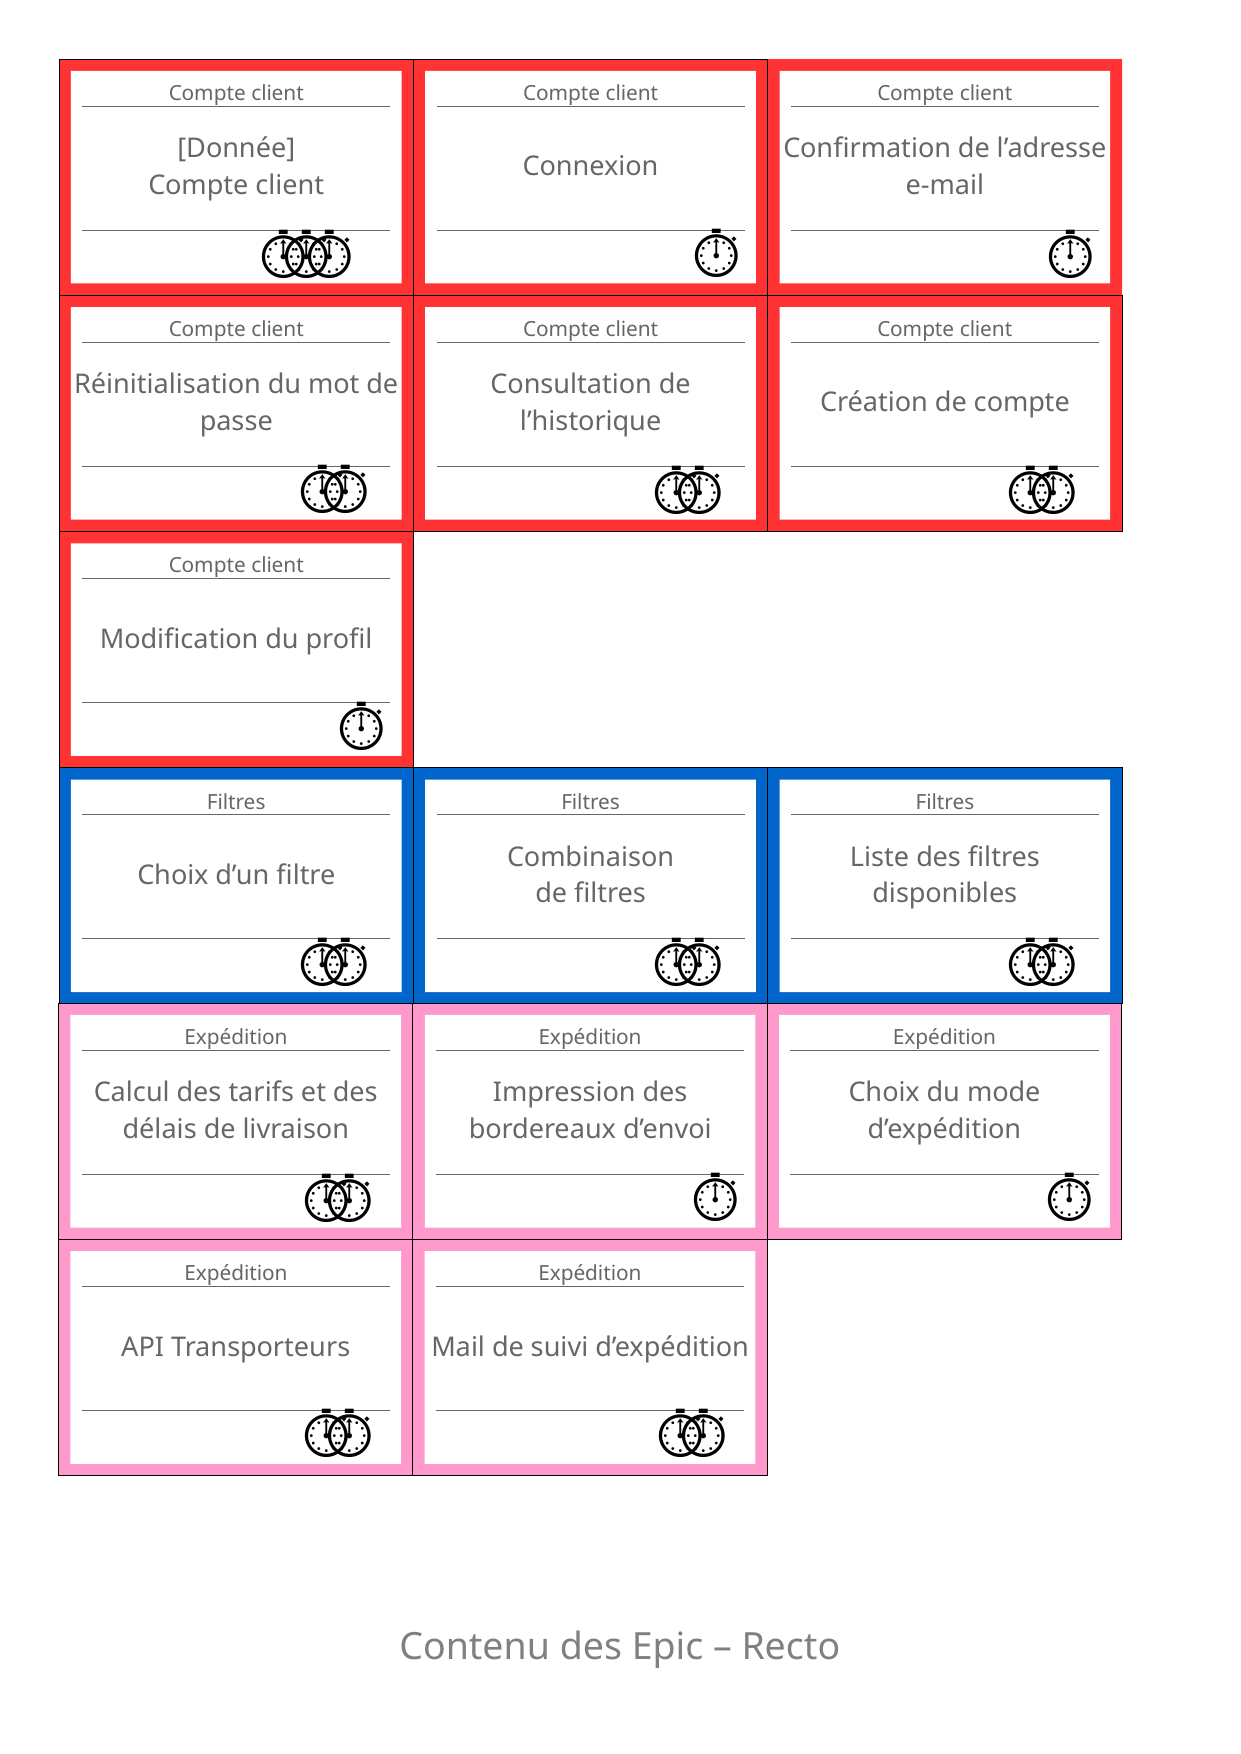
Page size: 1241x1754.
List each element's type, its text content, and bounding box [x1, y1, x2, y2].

text_box [Donnée] Compte client [59, 106, 413, 225]
text_box Compte client [59, 543, 414, 578]
text_box Expédition [58, 1251, 413, 1286]
text_box Contenu des Epic – Recto [59, 1594, 1182, 1695]
text_box Réinitialisation du mot de passe [59, 342, 414, 461]
text_box Modification du profil [59, 578, 414, 697]
text_box Consultation de l’historique [414, 342, 767, 461]
text_box ⏱️ [1031, 1167, 1128, 1246]
text_box Filtres [767, 779, 1123, 814]
text_box Choix du mode d’expédition [767, 1050, 1122, 1169]
text_box Expédition [767, 1014, 1122, 1050]
text_box ⏱️ [679, 223, 775, 302]
text_box [59, 59, 1123, 70]
text_box ⏱️ [1032, 224, 1128, 303]
text_box [774, 1169, 1031, 1240]
text_box Expédition [58, 1014, 412, 1050]
text_box Choix d’un filtre [59, 814, 413, 934]
text_box [58, 1169, 768, 1251]
text_box Compte client [413, 70, 768, 106]
text_box ⏱️⏱️⏱️ [245, 224, 420, 303]
text_box API Transporteurs [58, 1286, 413, 1405]
text_box Création de compte [767, 342, 1123, 461]
text_box ⏱️⏱️ [993, 460, 1128, 539]
text_box [424, 1405, 643, 1476]
text_box ⏱️⏱️ [288, 1168, 424, 1247]
text_box Combinaison de filtres [413, 814, 767, 934]
text_box Compte client [414, 307, 767, 342]
text_box Mail de suivi d’expédition [413, 1286, 768, 1405]
text_box [58, 1405, 288, 1476]
text_box Confirmation de l’adresse e-mail [768, 106, 1123, 225]
text_box ⏱️ [323, 696, 420, 775]
text_box [58, 934, 1122, 1014]
text_box Expédition [412, 1014, 767, 1050]
text_box Compte client [59, 70, 413, 106]
text_box ⏱️⏱️ [638, 460, 774, 539]
text_box ⏱️⏱️ [284, 933, 420, 1003]
text_box ⏱️⏱️ [284, 459, 420, 538]
text_box Expédition [413, 1251, 768, 1286]
text_box [59, 697, 1123, 779]
text_box Impression des bordereaux d’envoi [412, 1050, 767, 1169]
text_box Compte client [768, 70, 1123, 106]
text_box [774, 461, 993, 532]
text_box ⏱️⏱️ [638, 933, 774, 1003]
text_box Filtres [401, 779, 767, 879]
text_box Connexion [413, 106, 768, 225]
text_box ⏱️⏱️ [643, 1403, 778, 1482]
text_box Compte client [59, 307, 414, 342]
text_box ⏱️⏱️ [993, 933, 1128, 1011]
text_box [59, 461, 414, 543]
text_box Liste des filtres disponibles [767, 814, 1123, 934]
text_box Calcul des tarifs et des délais de livraison [58, 1050, 412, 1169]
text_box [420, 461, 638, 532]
text_box [59, 225, 1123, 307]
text_box Compte client [767, 307, 1123, 342]
text_box ⏱️ [677, 1167, 774, 1246]
text_box ⏱️⏱️ [288, 1403, 424, 1482]
text_box Filtres [47, 779, 401, 879]
